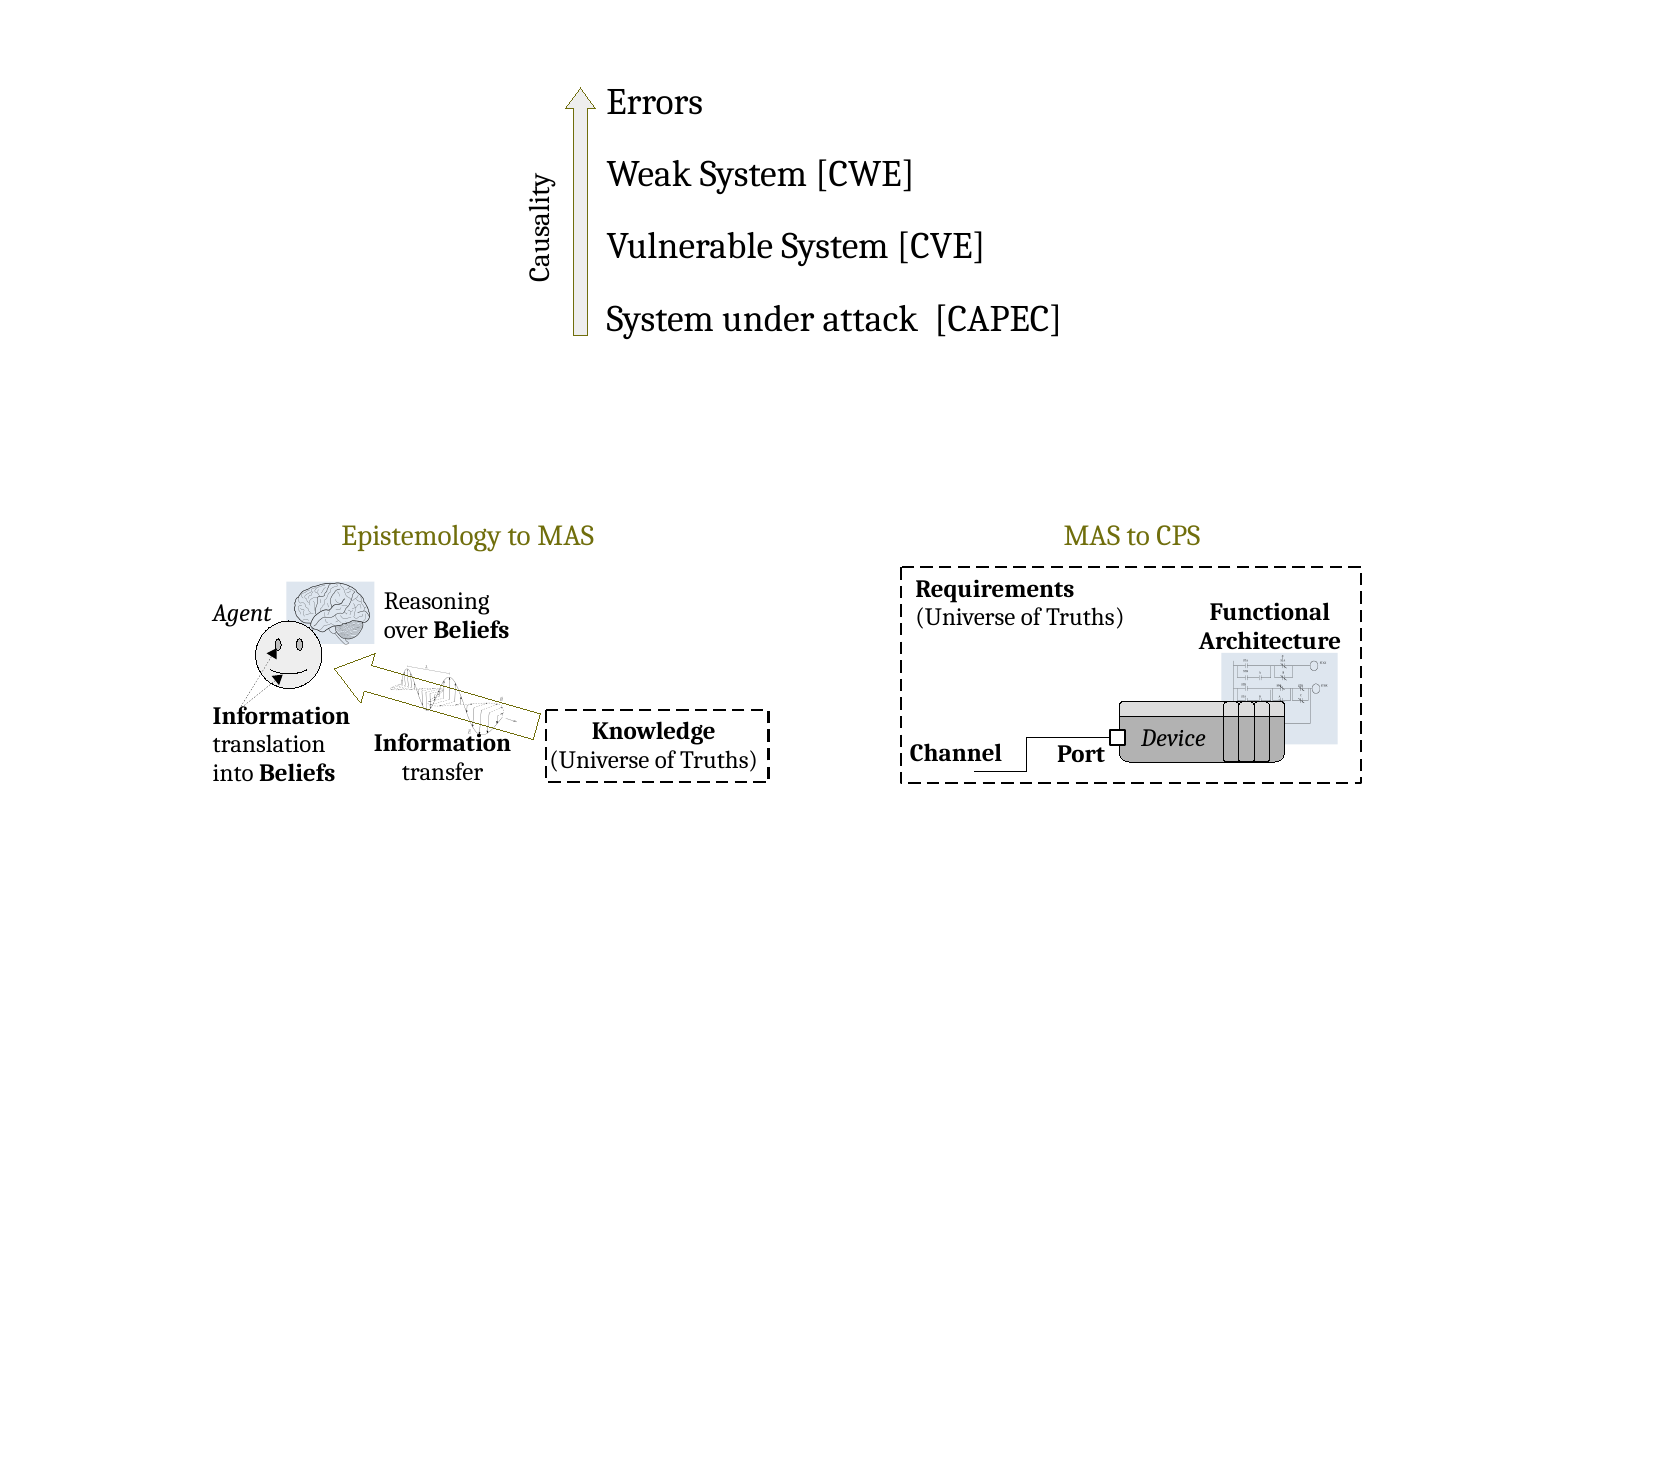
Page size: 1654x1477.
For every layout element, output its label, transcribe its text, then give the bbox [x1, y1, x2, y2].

text_box Device [1126, 716, 1228, 762]
picture [390, 665, 517, 721]
text_box Vulnerable System [CVE] [591, 217, 1018, 277]
text_box Epistemology to MAS [326, 511, 621, 561]
text_box Causality [515, 153, 565, 298]
text_box Functional Architecture [1184, 590, 1384, 675]
text_box [286, 581, 369, 591]
text_box Errors [591, 73, 885, 132]
text_box [1110, 675, 1338, 763]
text_box Channel [895, 731, 1041, 781]
text_box Agent [197, 591, 299, 636]
text_box Knowledge (Universe of Truths) [534, 709, 781, 783]
text_box Port [1042, 738, 1131, 784]
text_box MAS to CPS [1048, 511, 1220, 561]
text_box Requirements (Universe of Truths) [900, 567, 1147, 641]
text_box Information translation into Beliefs [197, 694, 376, 797]
text_box Reasoning over Beliefs [369, 579, 553, 653]
text_box System under attack [CAPEC] [591, 290, 1098, 349]
text_box [565, 87, 596, 336]
text_box [255, 622, 322, 689]
text_box Port [1042, 732, 1110, 737]
picture [1229, 675, 1330, 730]
text_box Information transfer [359, 721, 535, 795]
text_box Weak System [CWE] [591, 145, 945, 205]
picture [292, 582, 369, 645]
